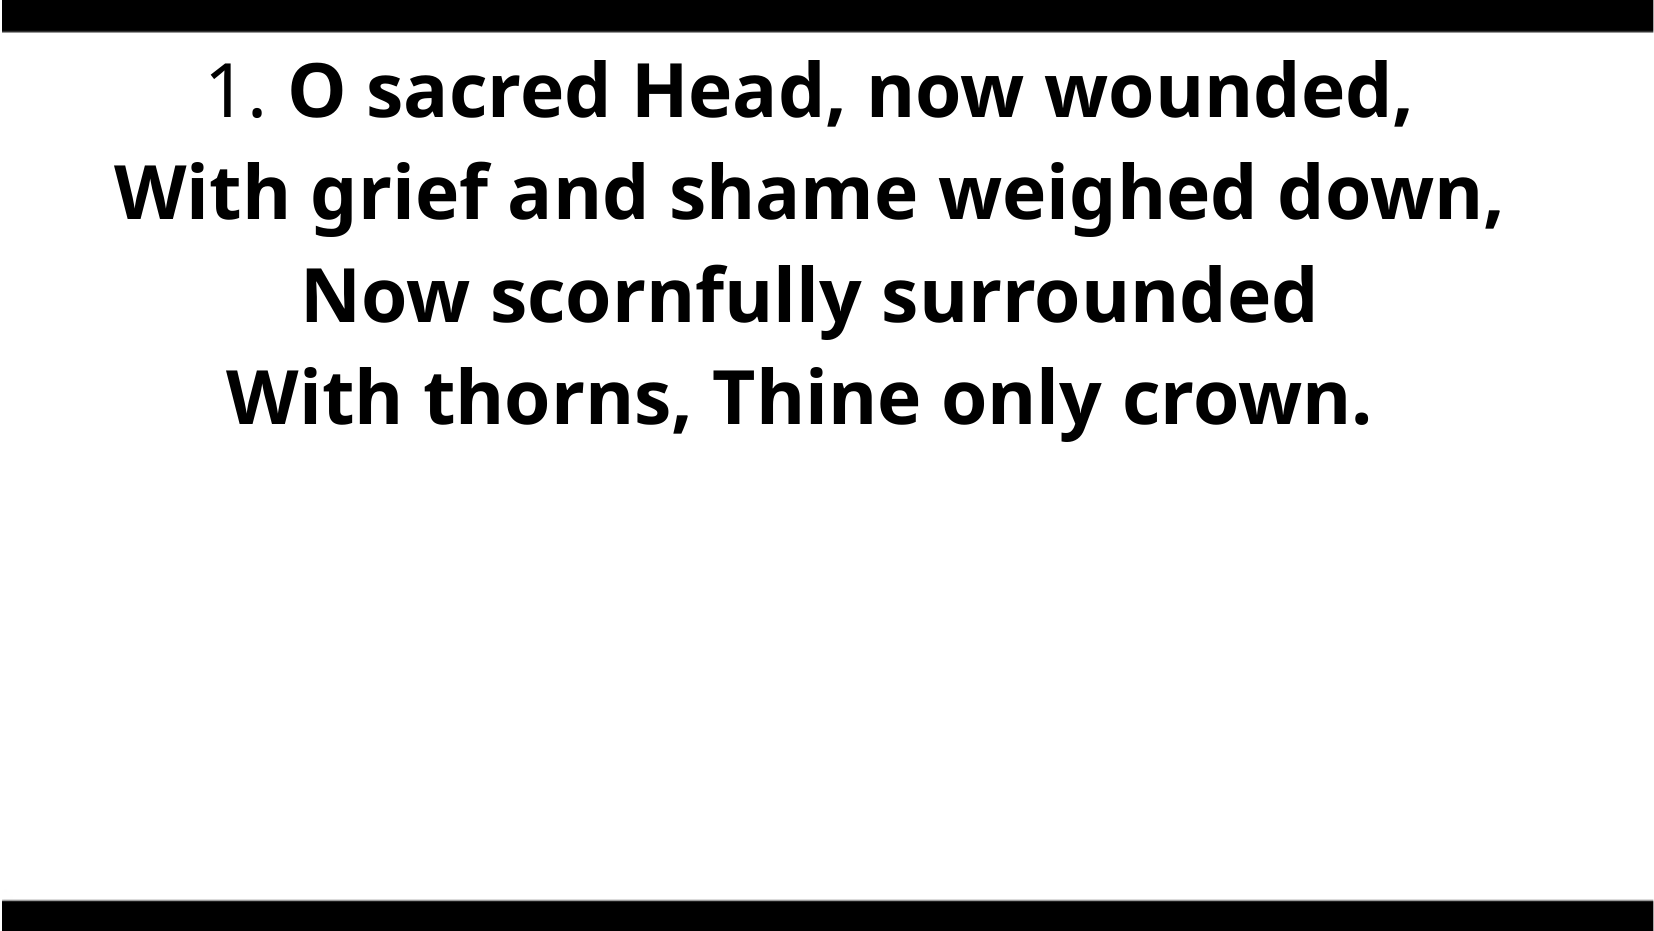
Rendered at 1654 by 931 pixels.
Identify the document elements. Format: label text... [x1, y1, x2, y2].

text_box 1. O sacred Head, now wounded, With grief and shame weighed down, Now scornfully surrounded With thorns, Thine only crown. [60, 30, 1561, 445]
picture [2, 0, 1654, 931]
